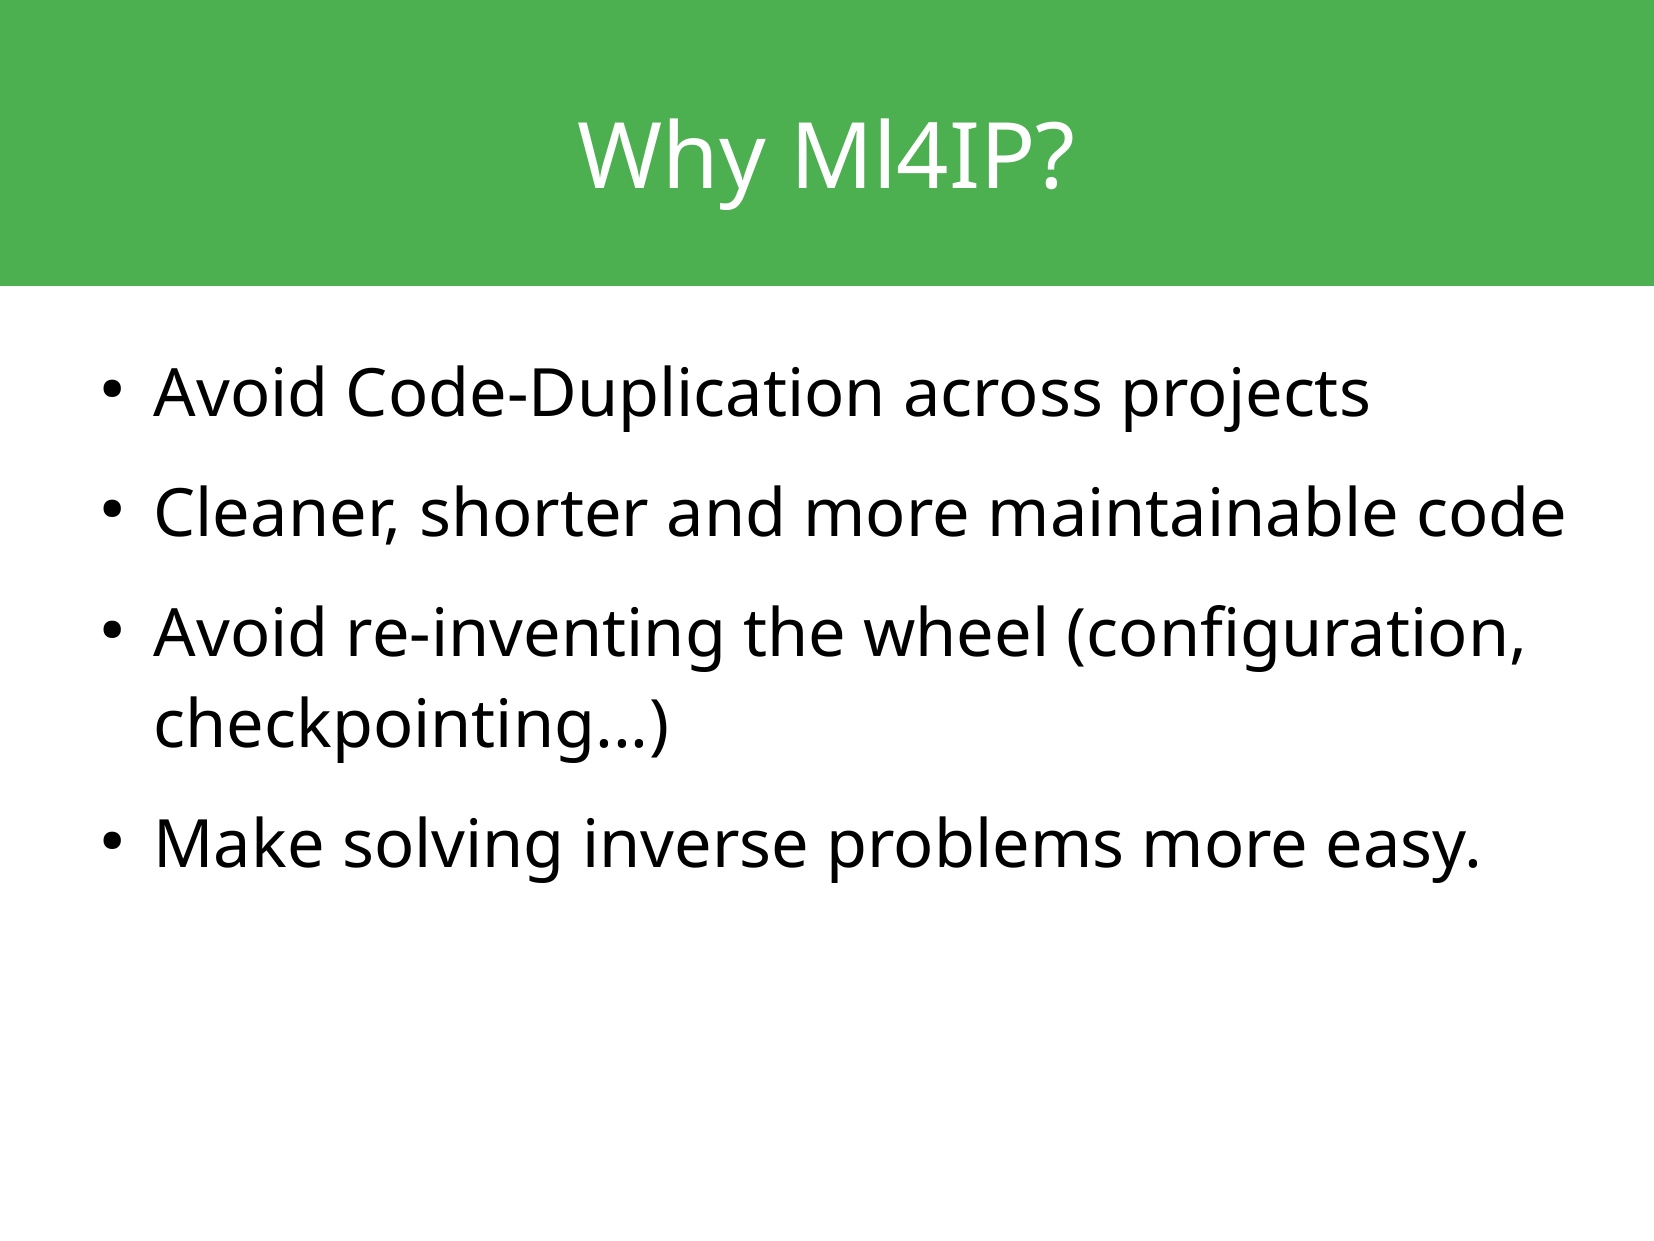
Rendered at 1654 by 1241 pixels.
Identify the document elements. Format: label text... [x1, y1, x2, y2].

title Why Ml4IP? [82, 49, 1571, 257]
list Avoid Code-Duplication across projects Cleaner, shorter and more maintainable code Avoid re-inventing the wheel (configuration, checkpointing...) Make solving inverse problems more easy. [82, 345, 1571, 1201]
